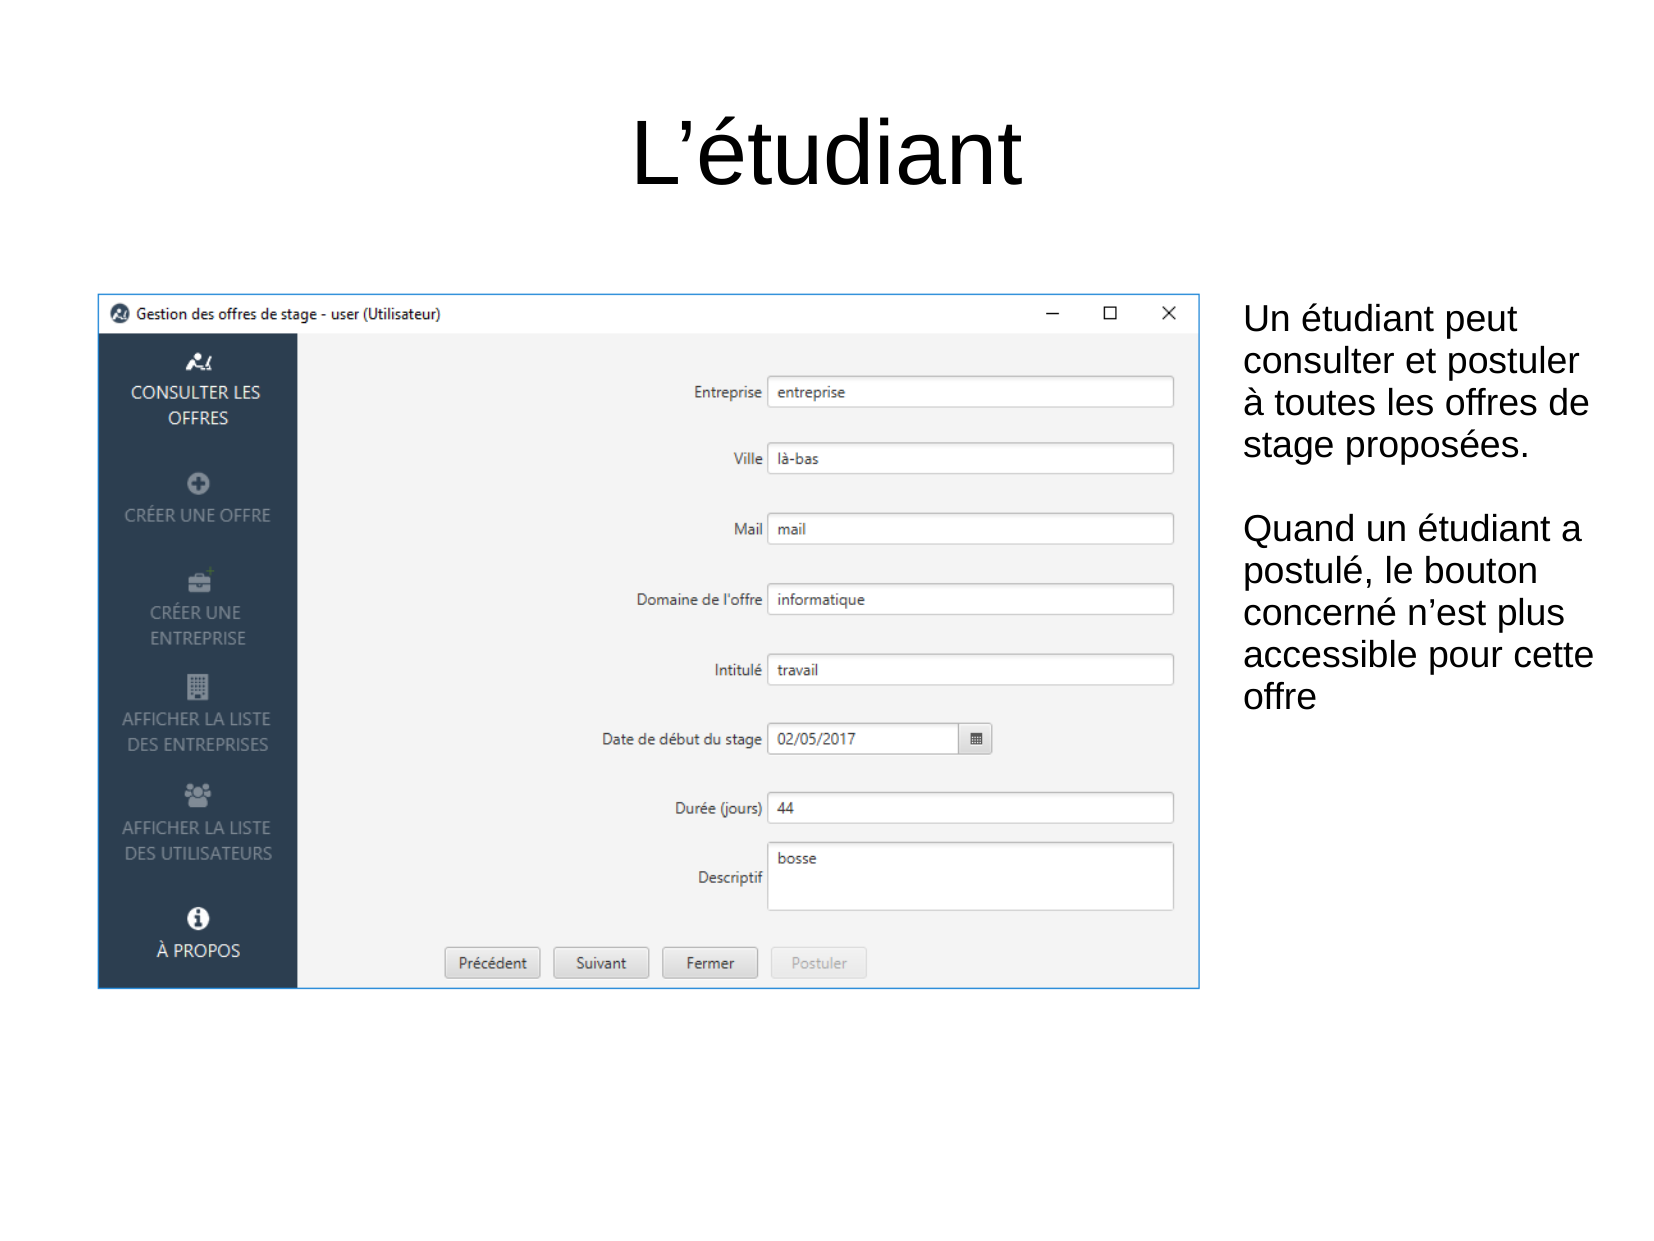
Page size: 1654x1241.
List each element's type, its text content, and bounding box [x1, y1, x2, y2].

title L’étudiant [82, 49, 1571, 257]
text_box Un étudiant peut consulter et postuler à toutes les offres de stage proposées. Quand un étudiant a postulé, le bouton concerné n’est plus accessible pour cette offre [1228, 290, 1619, 1241]
picture [94, 290, 1205, 993]
